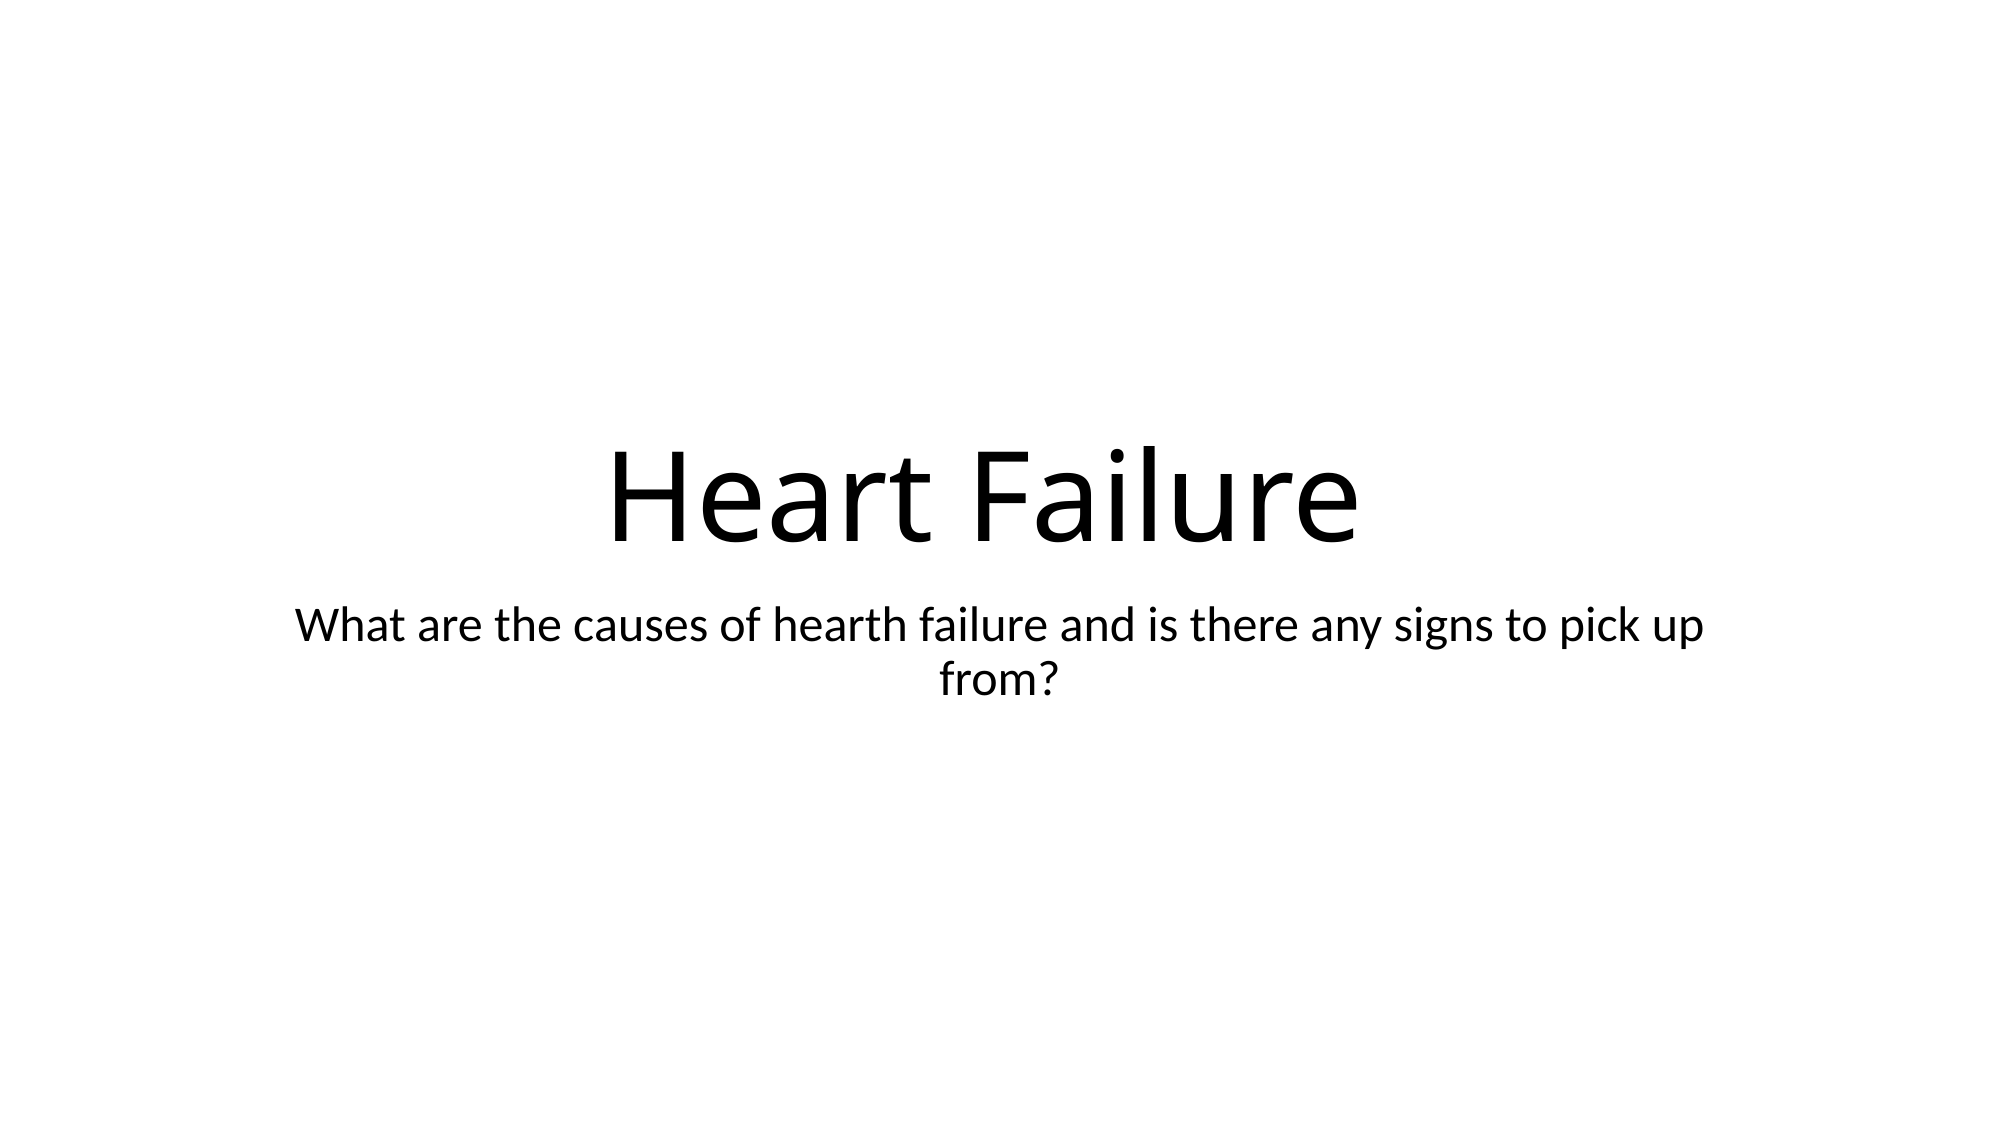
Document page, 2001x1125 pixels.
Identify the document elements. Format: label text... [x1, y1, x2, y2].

title Heart Failure [249, 184, 1750, 576]
subtitle What are the causes of hearth failure and is there any signs to pick up from? [249, 590, 1750, 863]
